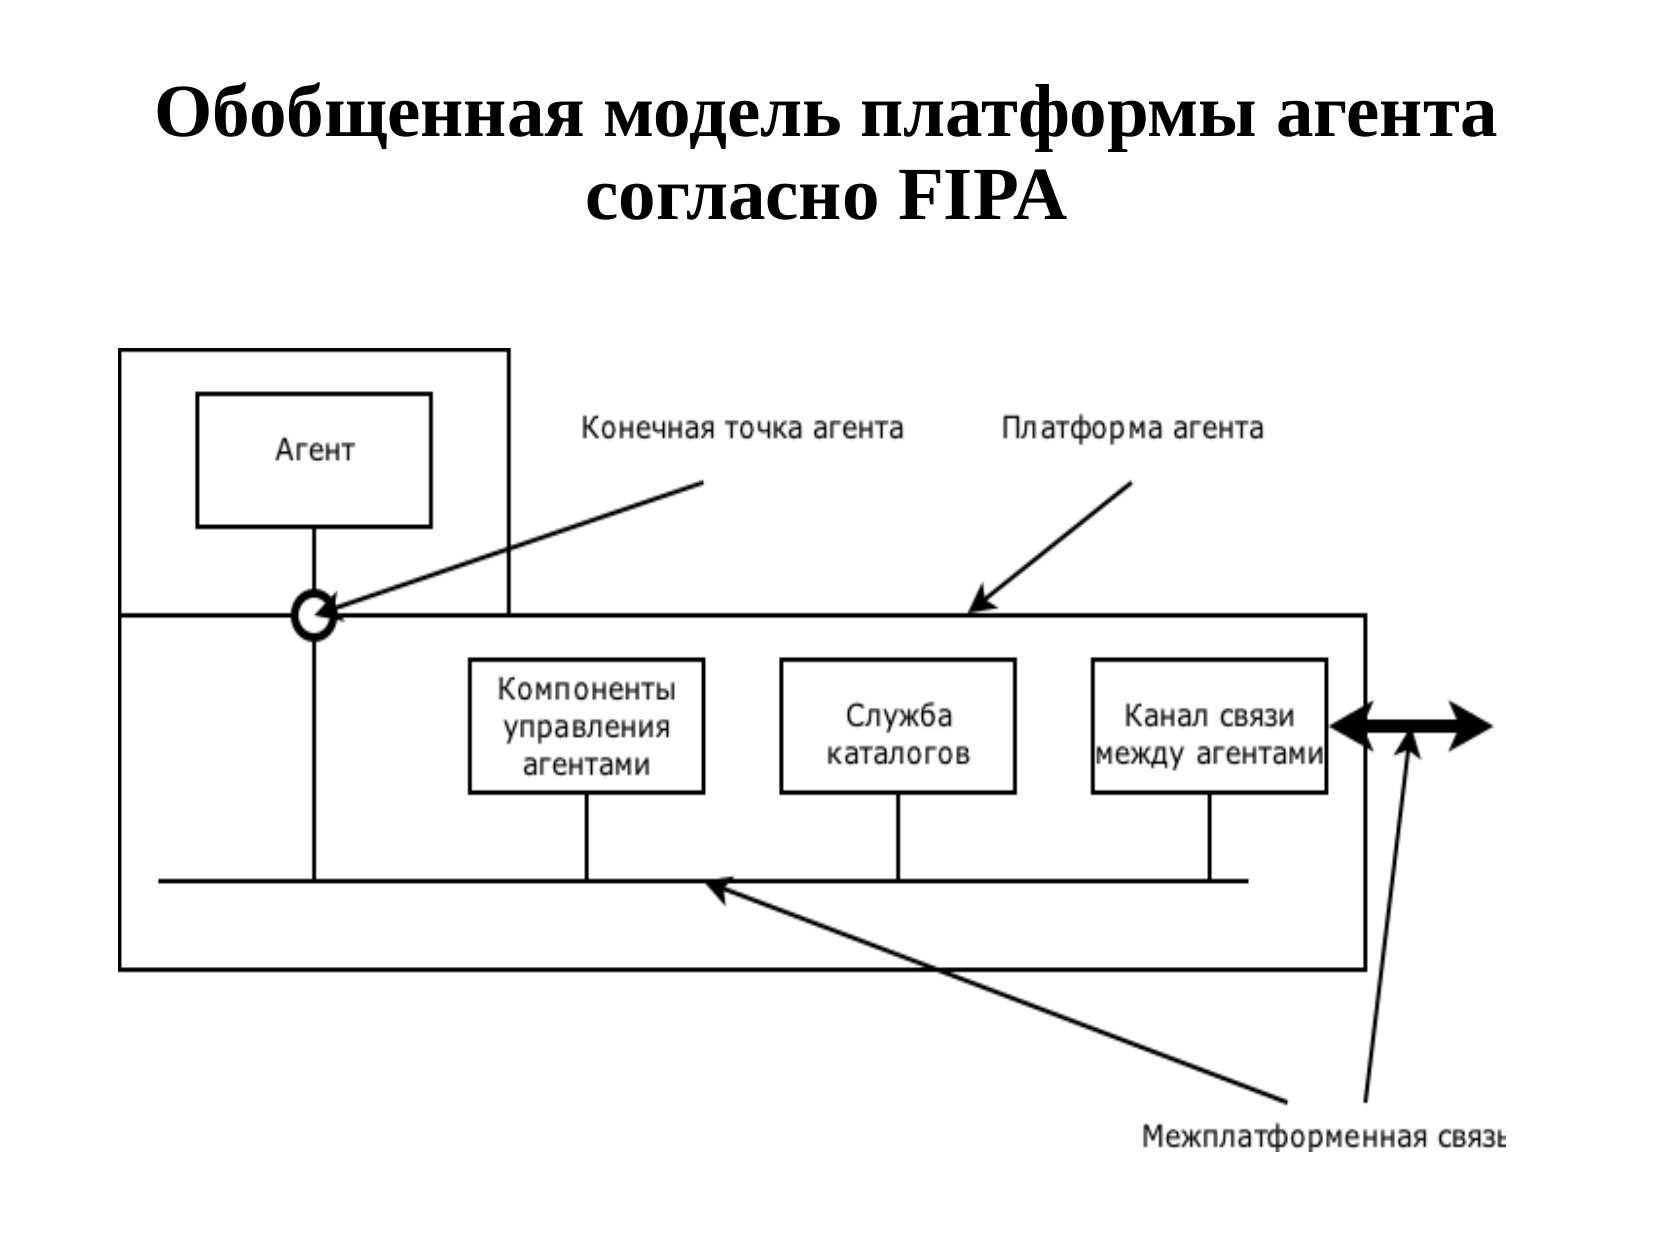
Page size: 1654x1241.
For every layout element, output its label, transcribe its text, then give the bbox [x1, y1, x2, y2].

picture [118, 348, 1506, 1152]
title Обобщенная модель платформы агента согласно FIPA [82, 49, 1571, 257]
